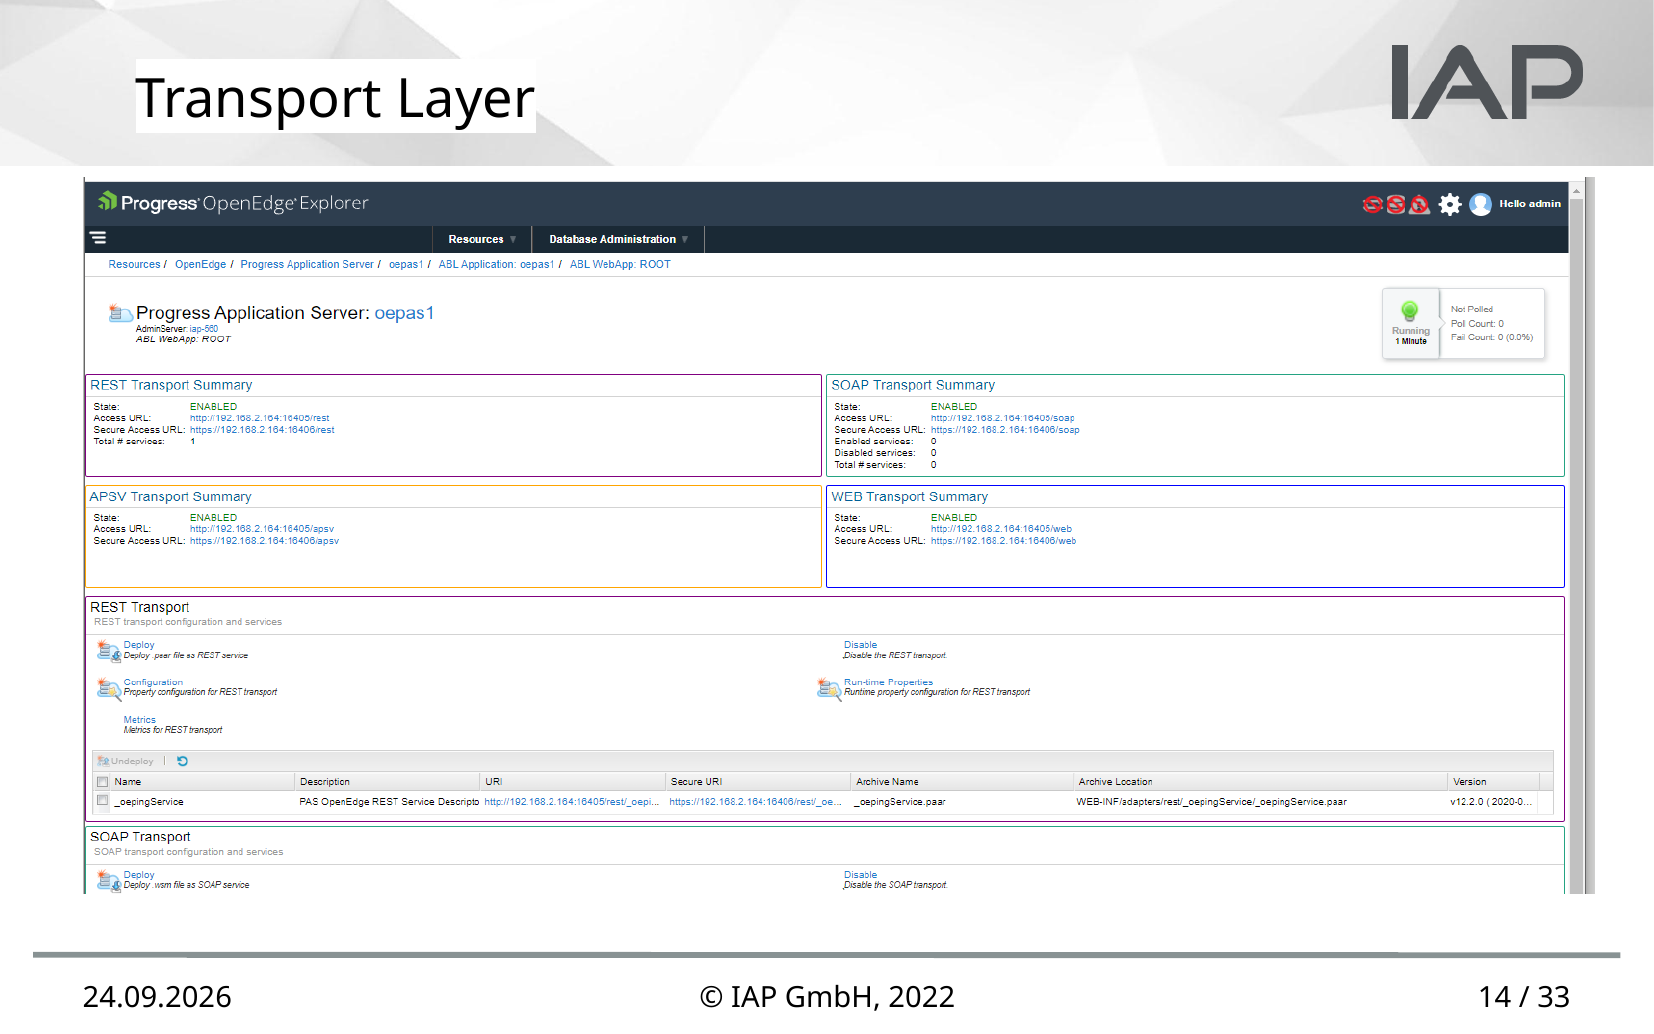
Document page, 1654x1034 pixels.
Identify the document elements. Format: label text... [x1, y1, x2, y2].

picture [83, 177, 1595, 894]
picture [0, 0, 1654, 166]
title Transport Layer [135, 41, 1264, 152]
